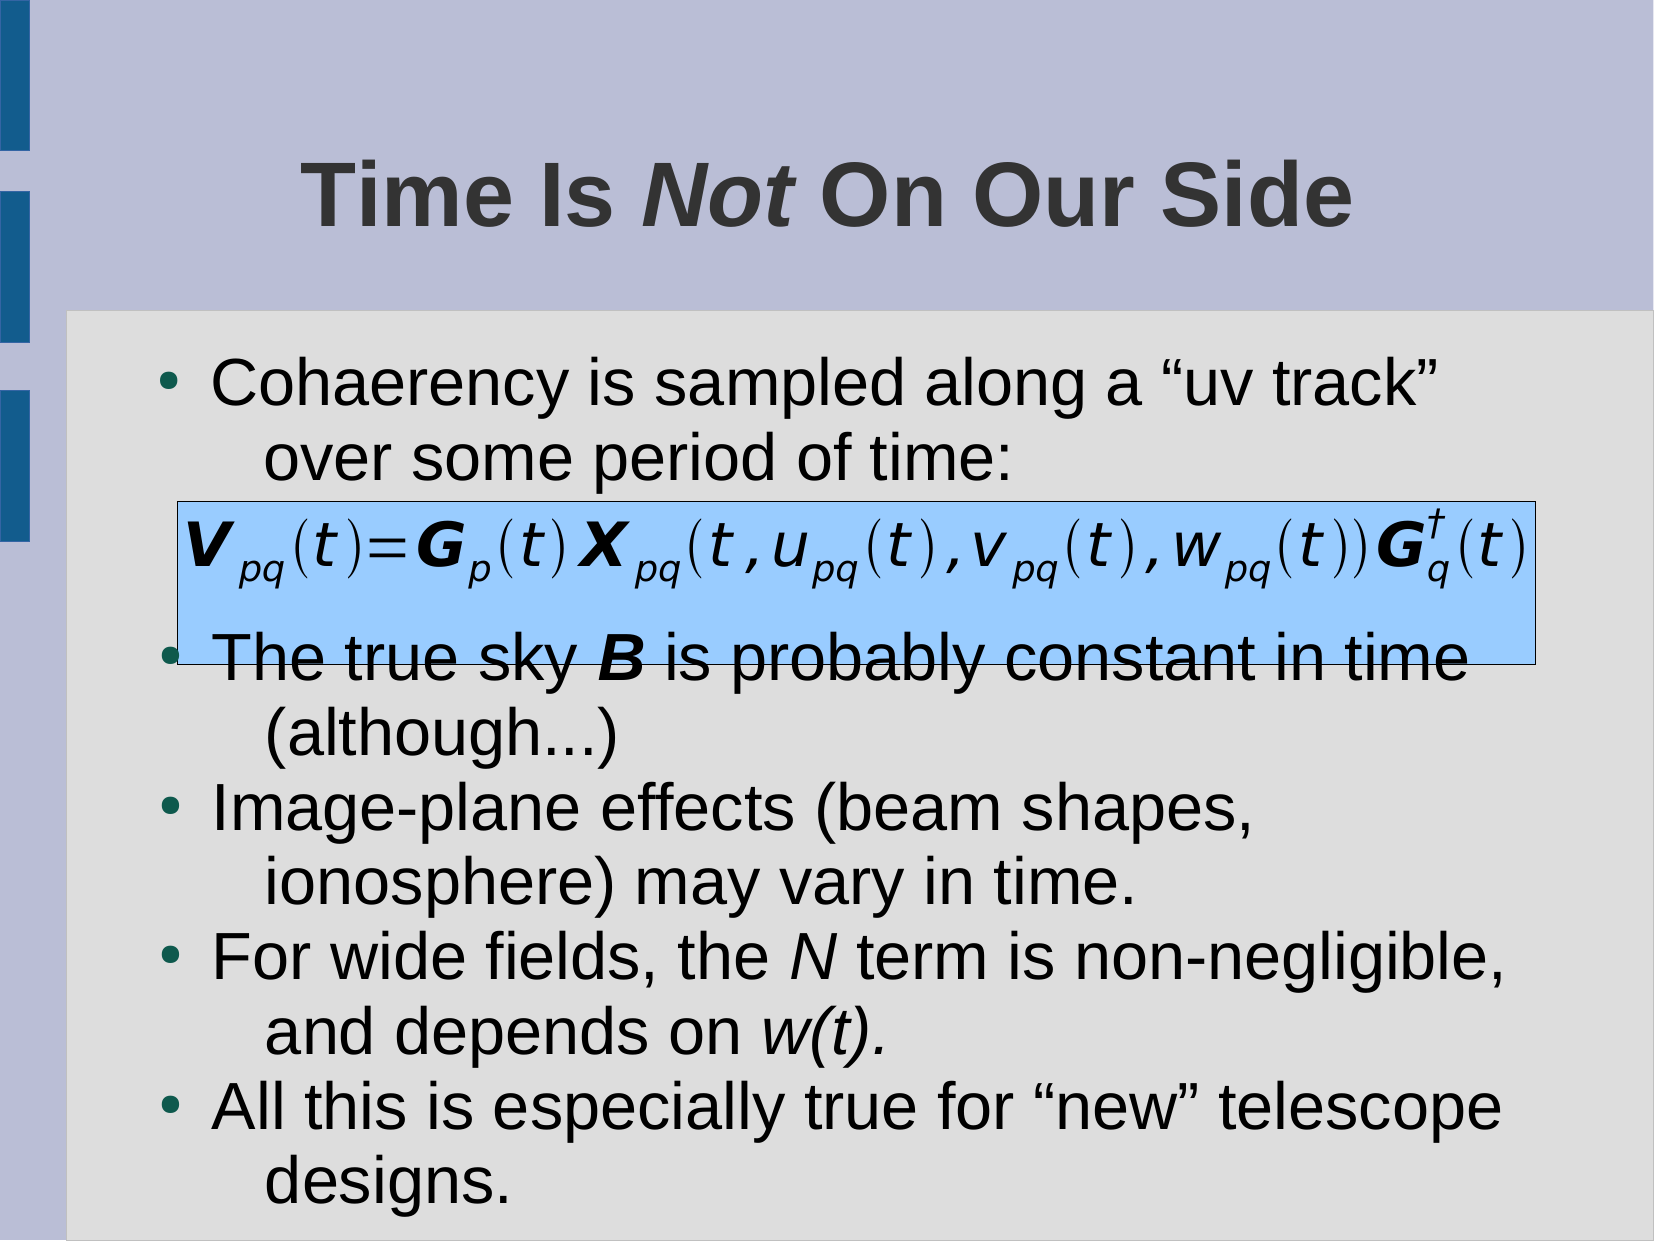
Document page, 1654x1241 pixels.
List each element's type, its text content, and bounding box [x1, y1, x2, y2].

list The true sky B is probably constant in time (although...) Image-plane effects (beam shapes, ionosphere) may vary in time. For wide fields, the N term is non-negligible, and depends on w(t). All this is especially true for “new” telescope designs. [123, 620, 1536, 1219]
title Time Is Not On Our Side [121, 91, 1534, 299]
list Cohaerency is sampled along a “uv track” over some period of time: [121, 344, 1534, 532]
chart [177, 501, 1536, 620]
